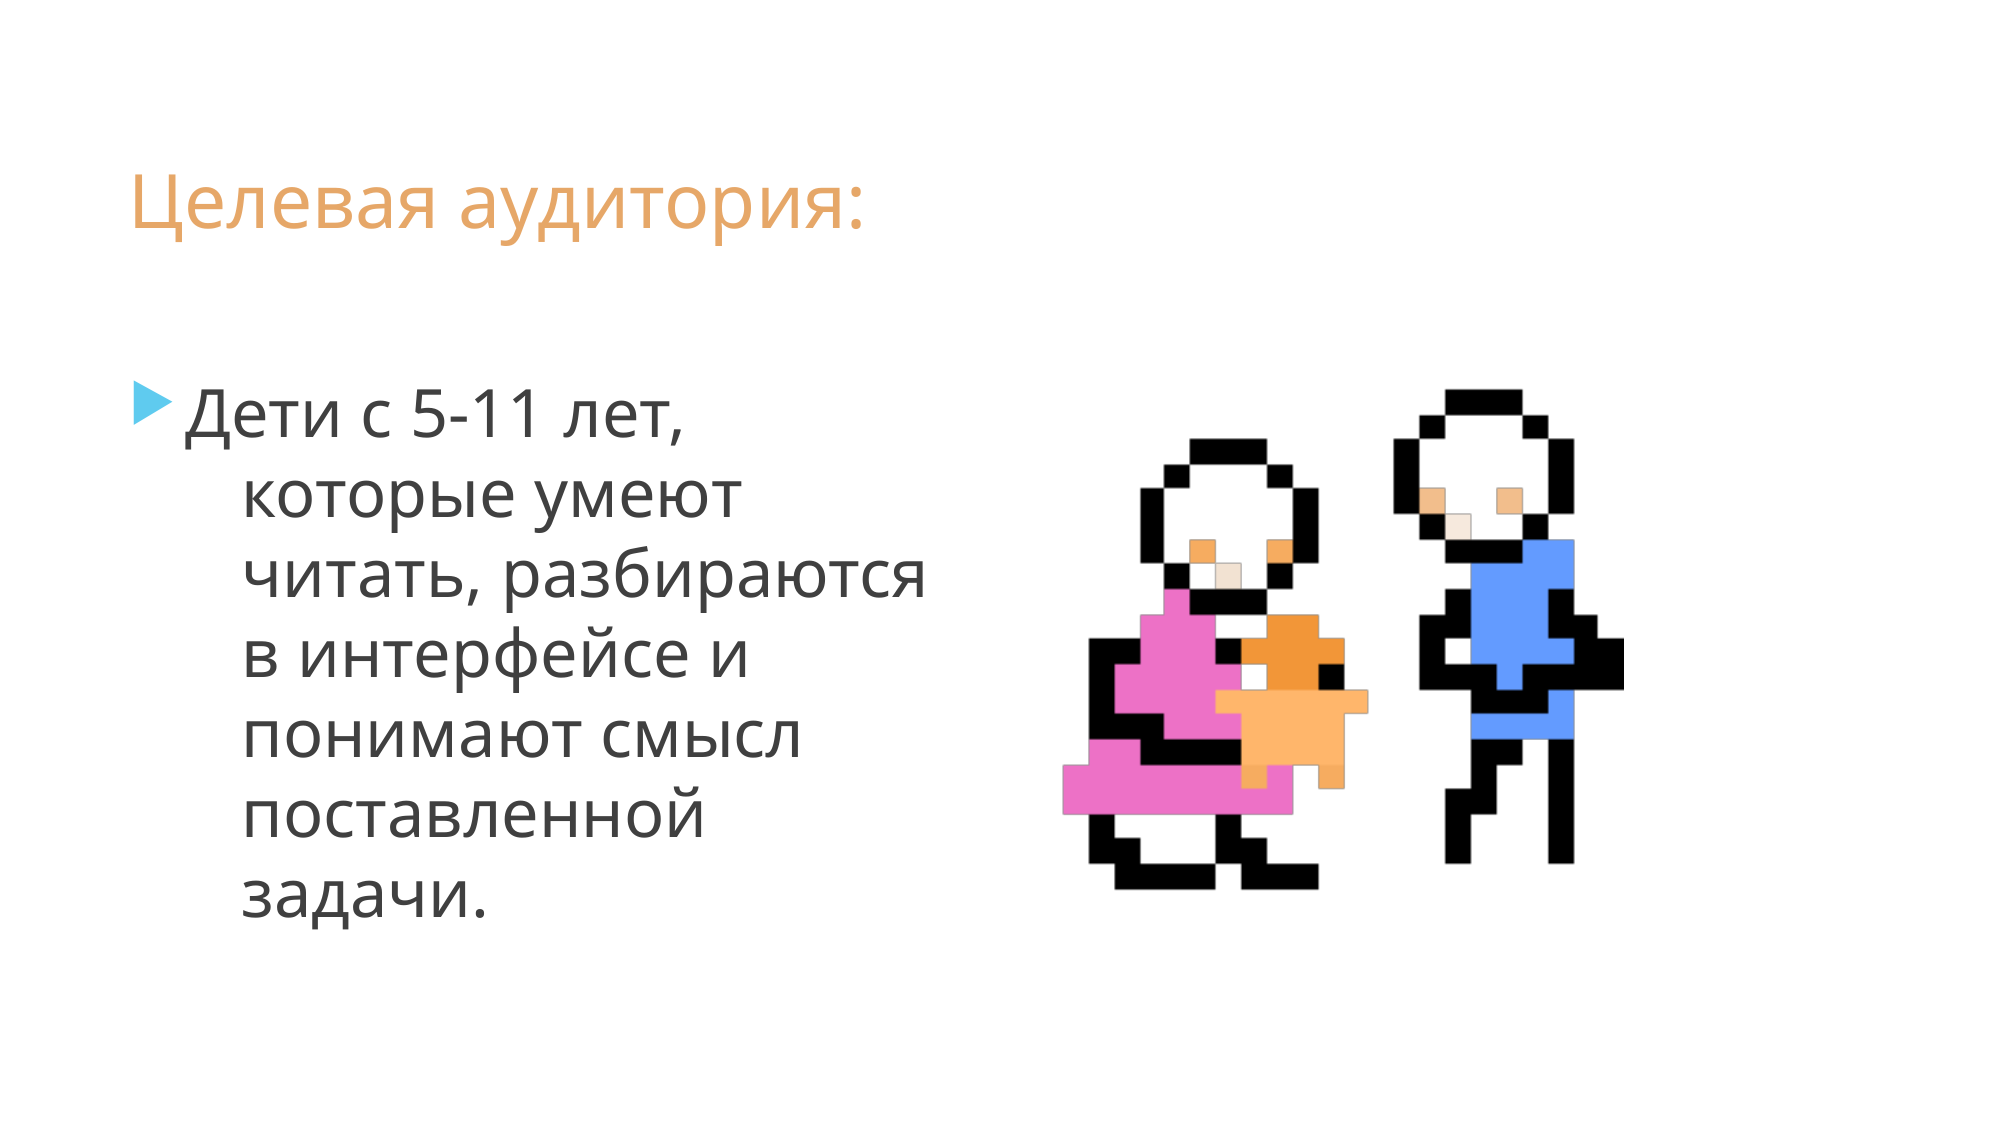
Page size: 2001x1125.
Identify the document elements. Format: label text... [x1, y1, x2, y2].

picture [1038, 315, 1624, 902]
title Целевая аудитория: [113, 146, 1525, 363]
list Дети с 5-11 лет, которые умеют читать, разбираются в интерфейсе и понимают смысл поставленной задачи. [113, 362, 963, 1000]
